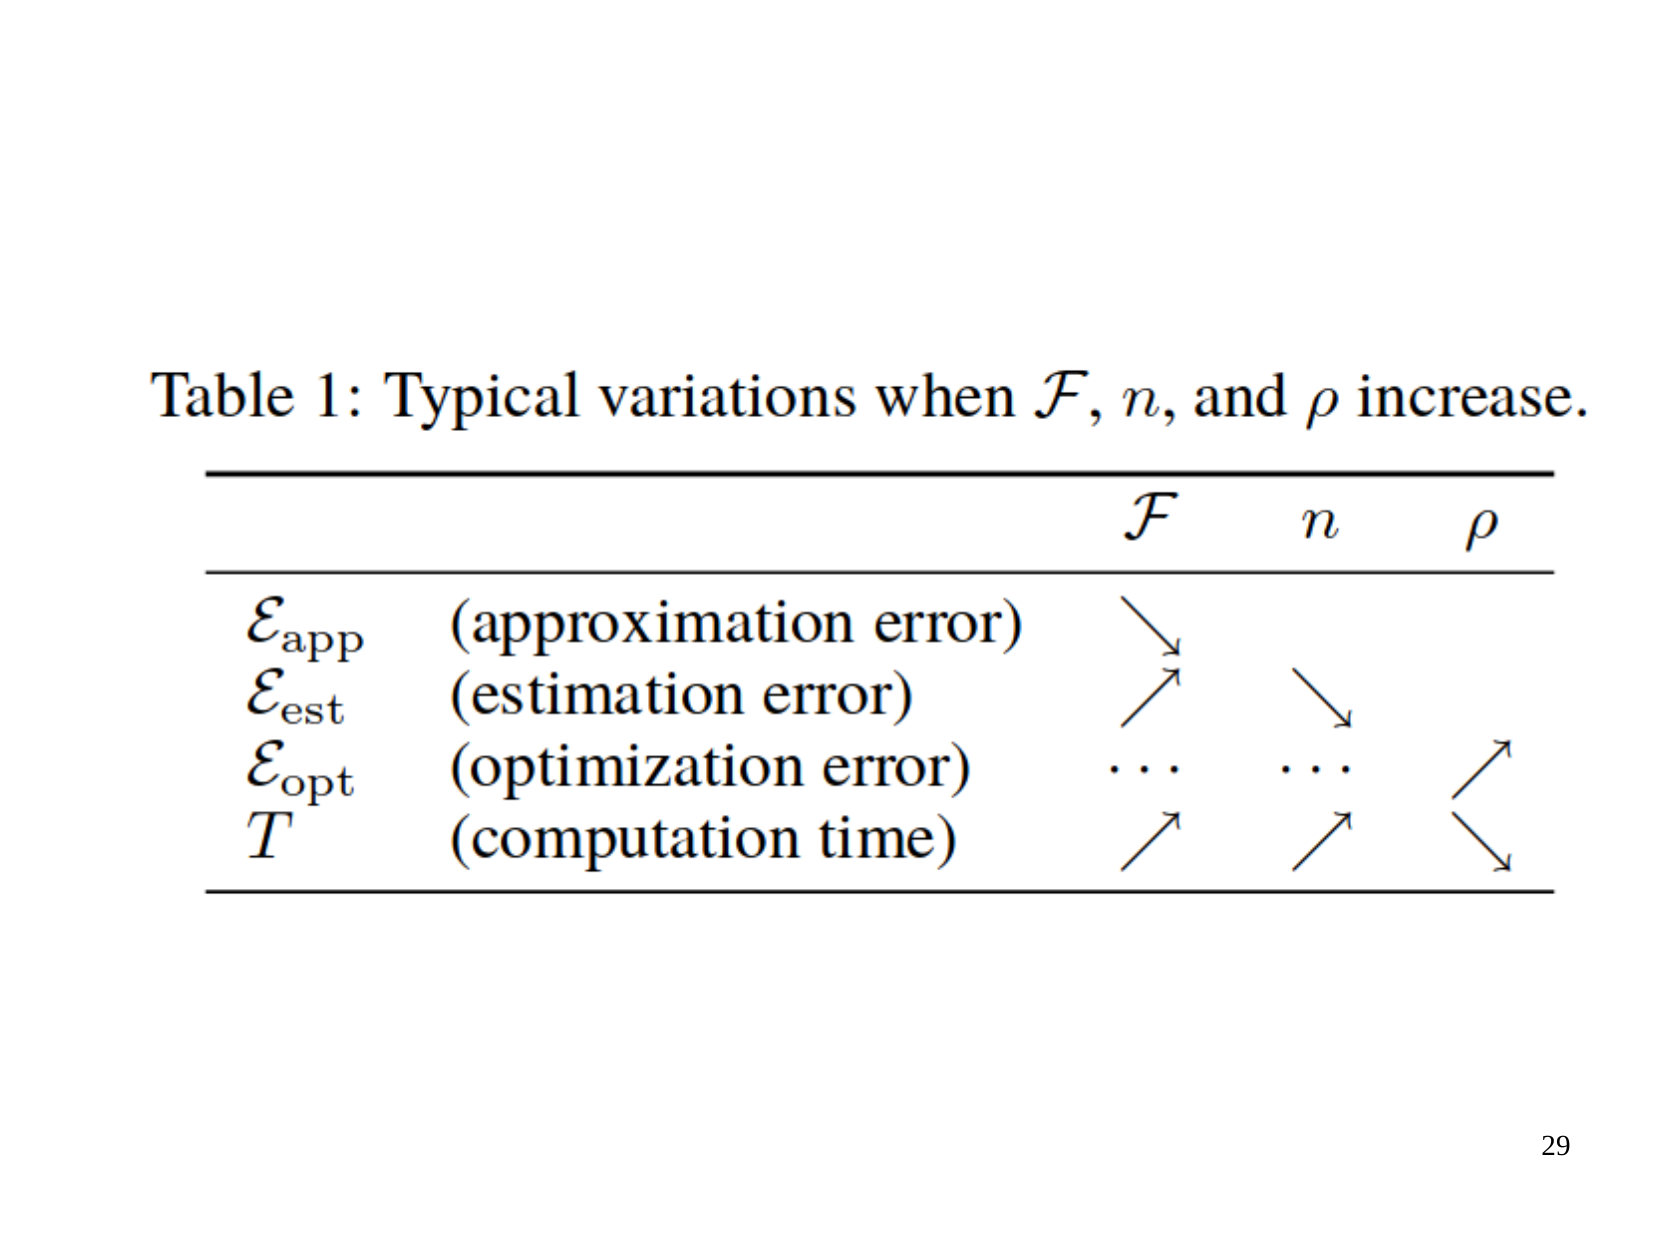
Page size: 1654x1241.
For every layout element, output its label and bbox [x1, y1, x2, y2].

picture [75, 329, 1638, 956]
